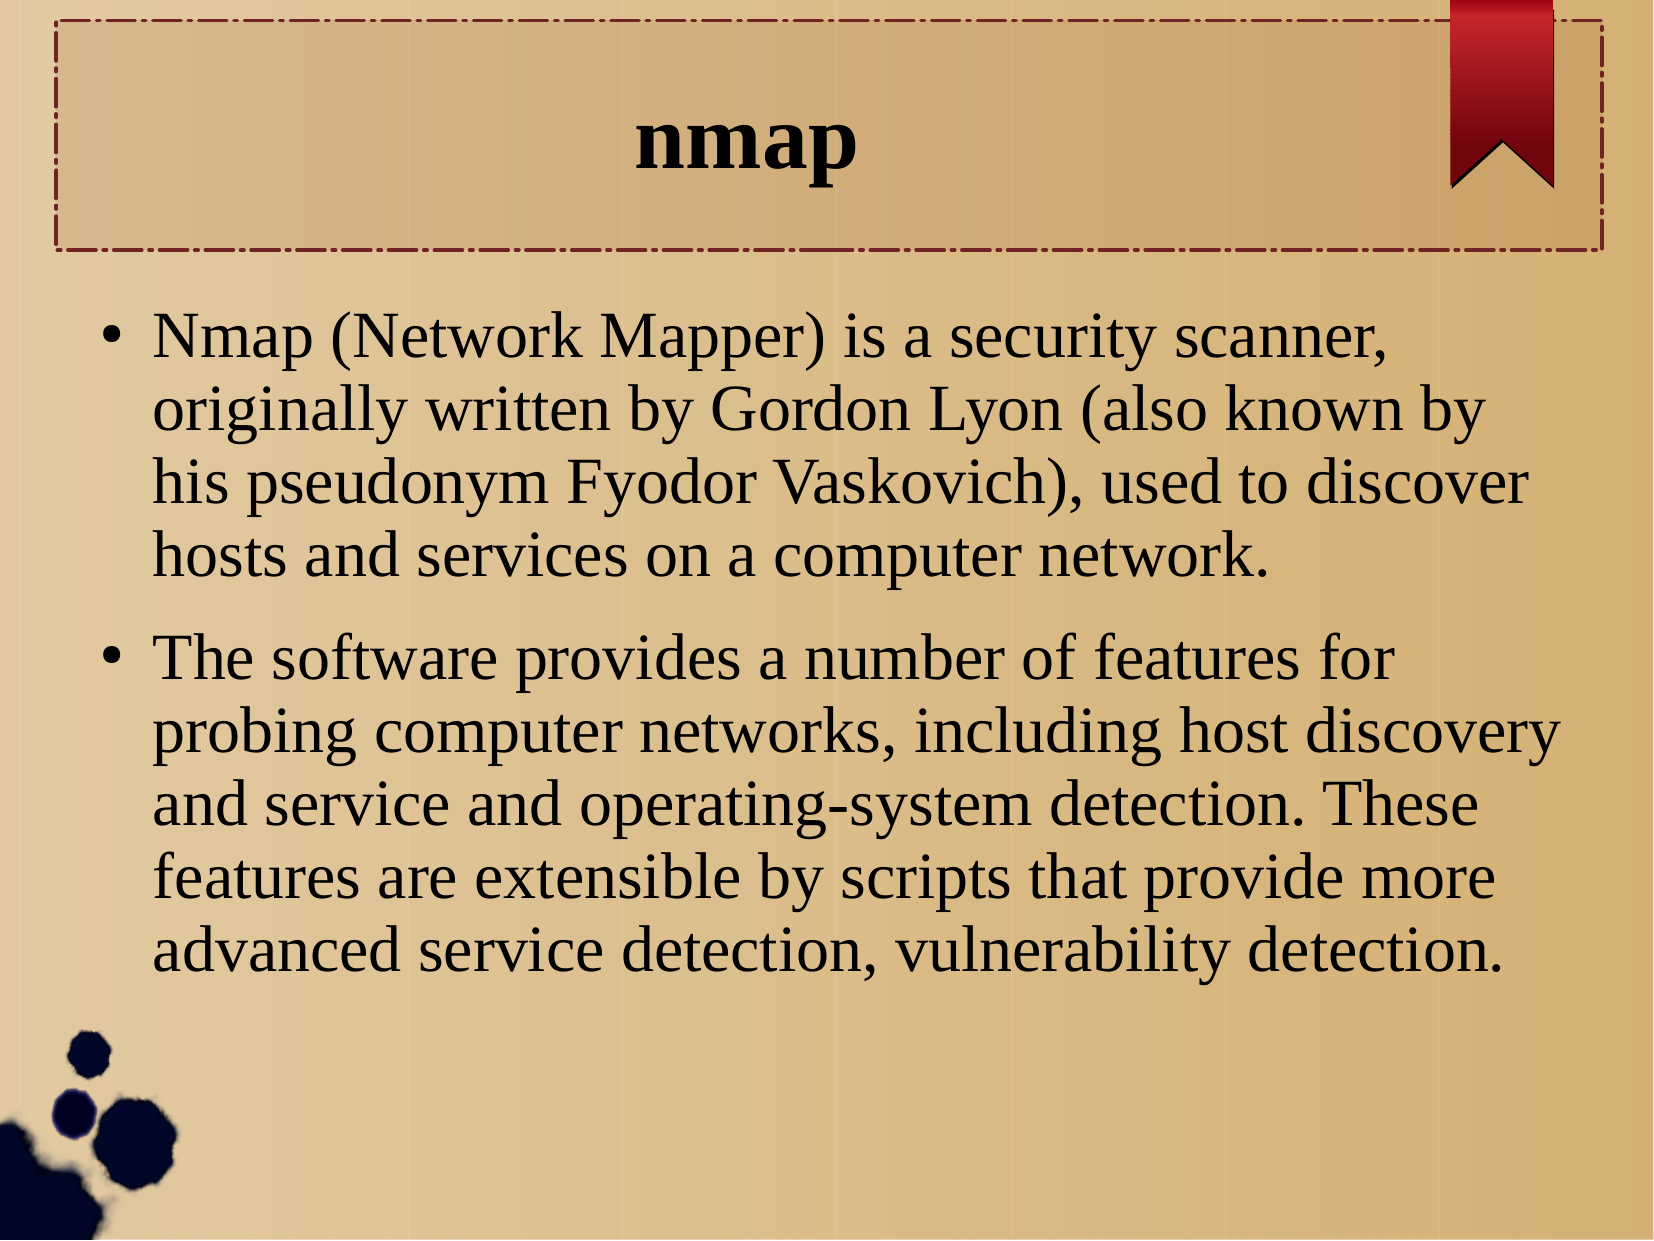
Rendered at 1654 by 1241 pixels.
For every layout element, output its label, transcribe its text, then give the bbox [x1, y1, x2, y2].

title nmap [82, 47, 1412, 229]
list Nmap (Network Mapper) is a security scanner, originally written by Gordon Lyon (also known by his pseudonym Fyodor Vaskovich), used to discover hosts and services on a computer network. The software provides a number of features for probing computer networks, including host discovery and service and operating-system detection. These features are extensible by scripts that provide more advanced service detection, vulnerability detection. [82, 299, 1571, 1019]
